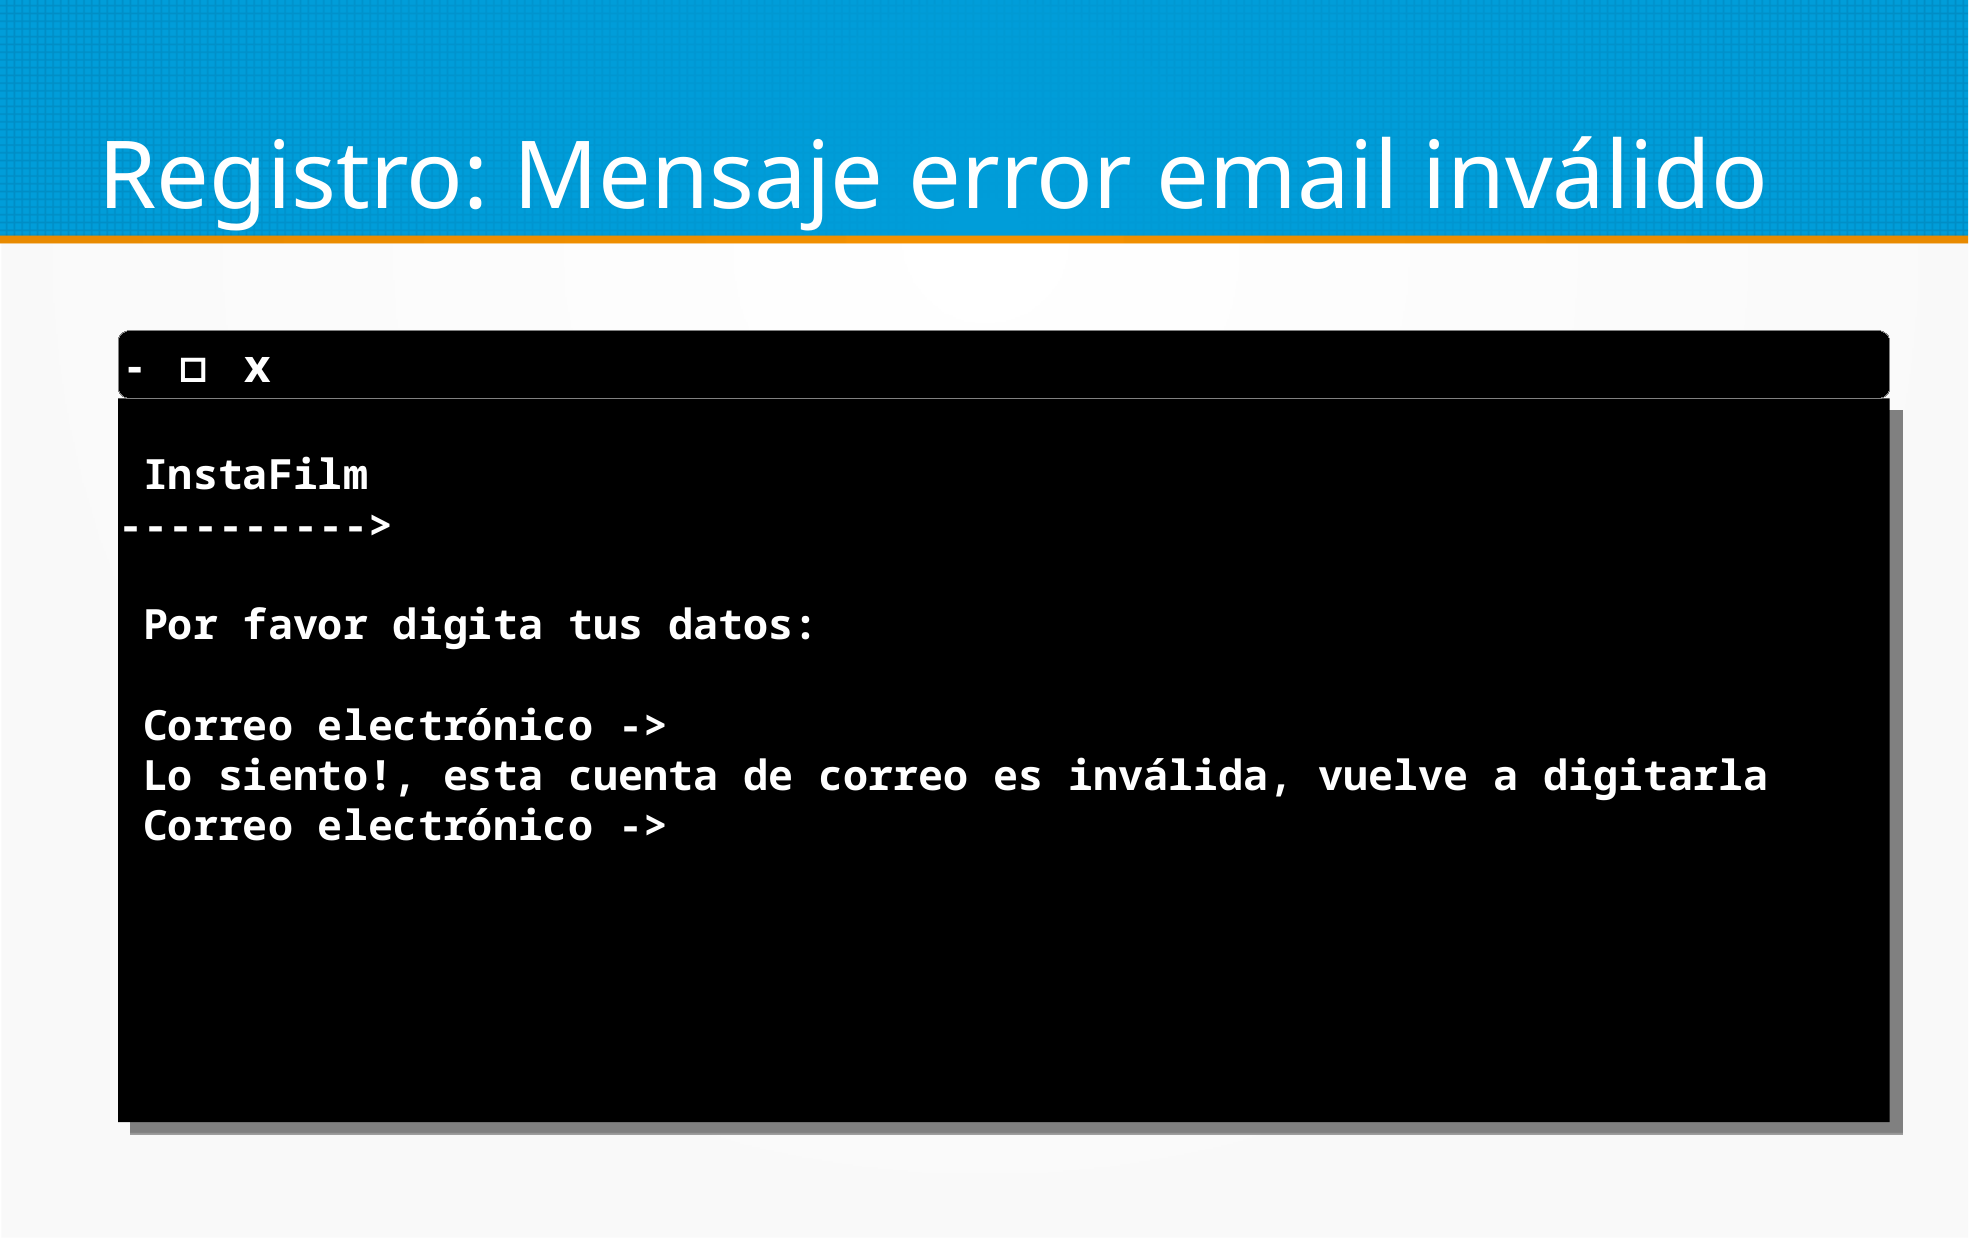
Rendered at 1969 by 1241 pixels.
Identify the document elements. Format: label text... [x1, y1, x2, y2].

title Registro: Mensaje error email inválido [98, 19, 1870, 227]
text_box InstaFilm ----------> Por favor digita tus datos: Correo electrónico -> Lo siento!, esta cuenta de correo es inválida, vuelve a digitarla Correo electrónico -> [118, 398, 1890, 1123]
text_box - □ x [118, 330, 1890, 399]
